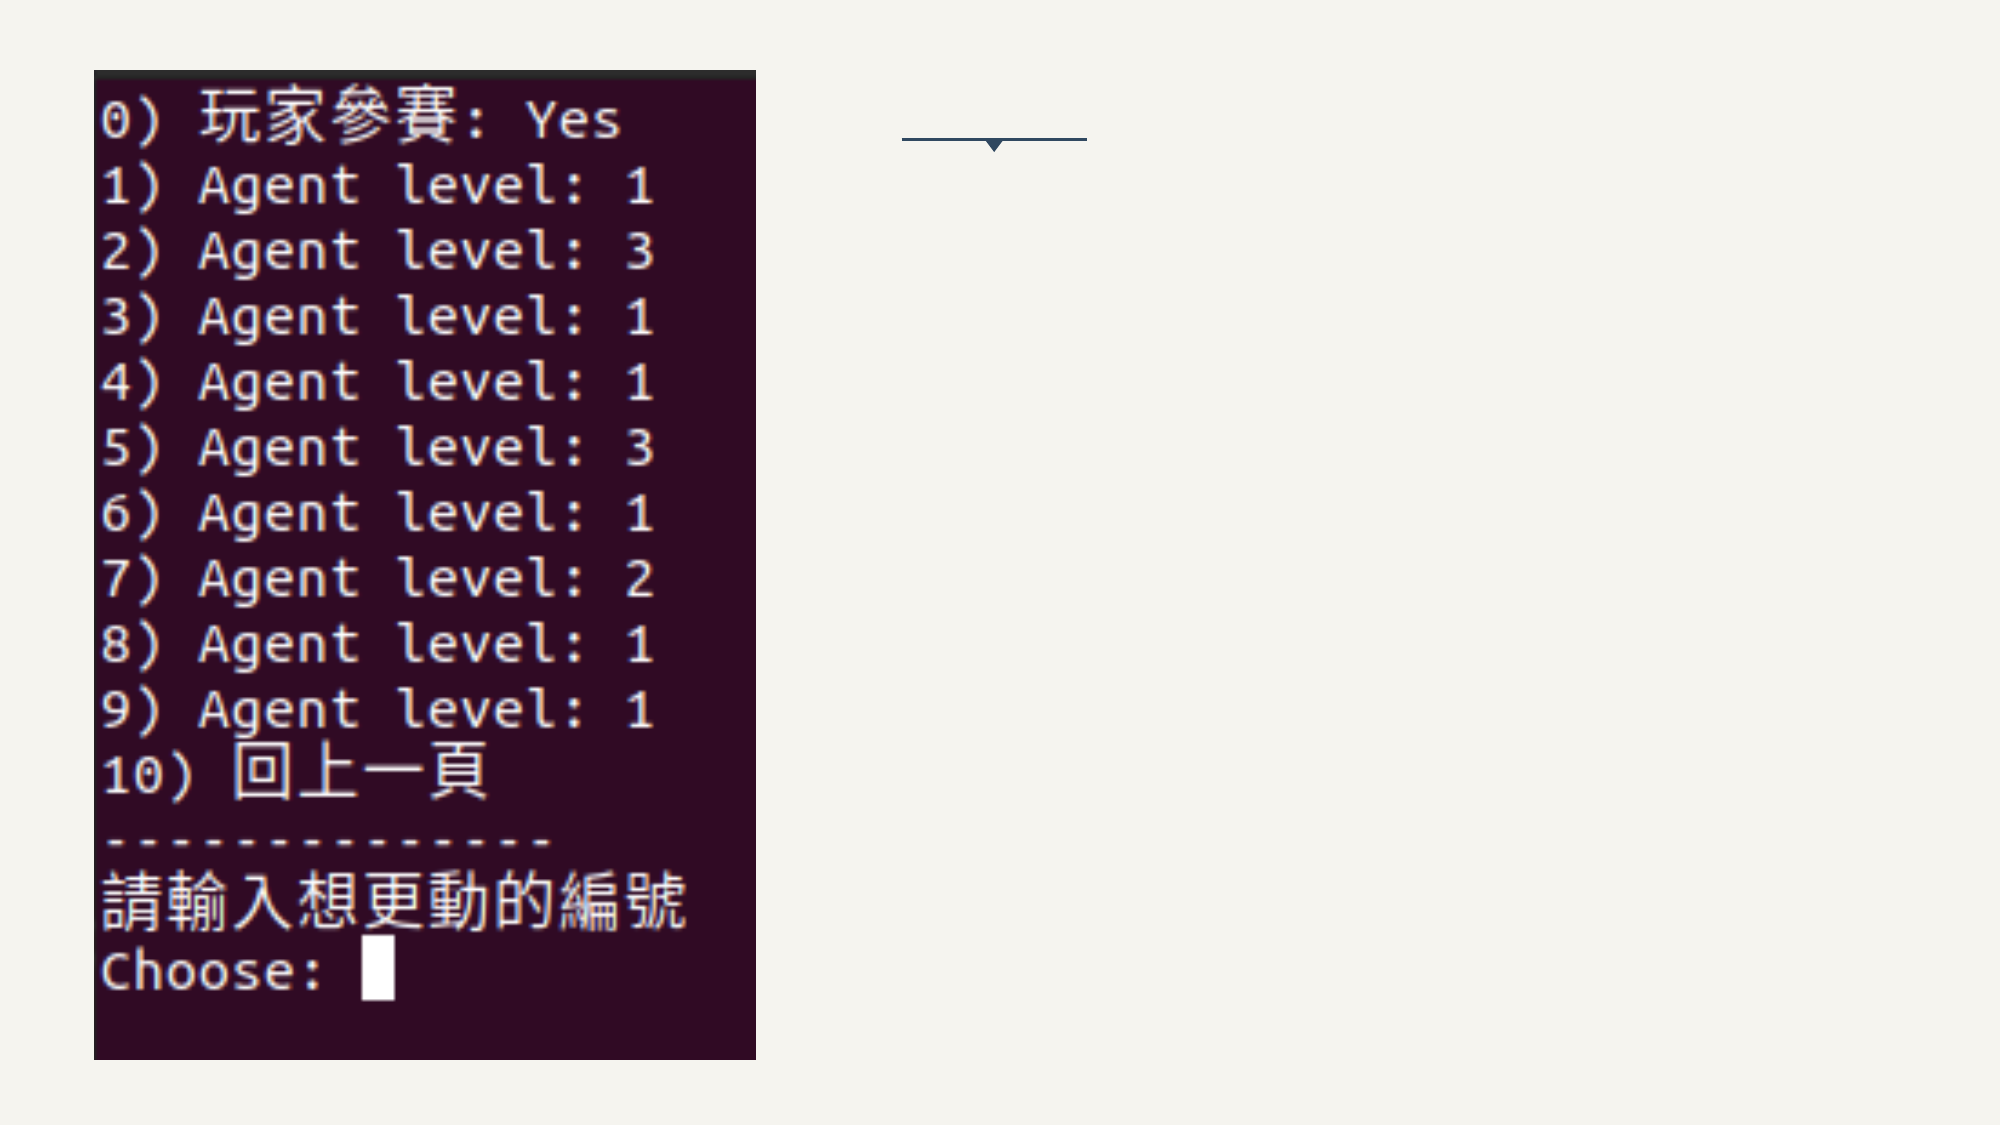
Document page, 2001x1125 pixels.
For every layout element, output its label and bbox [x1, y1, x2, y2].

picture [94, 70, 756, 1060]
